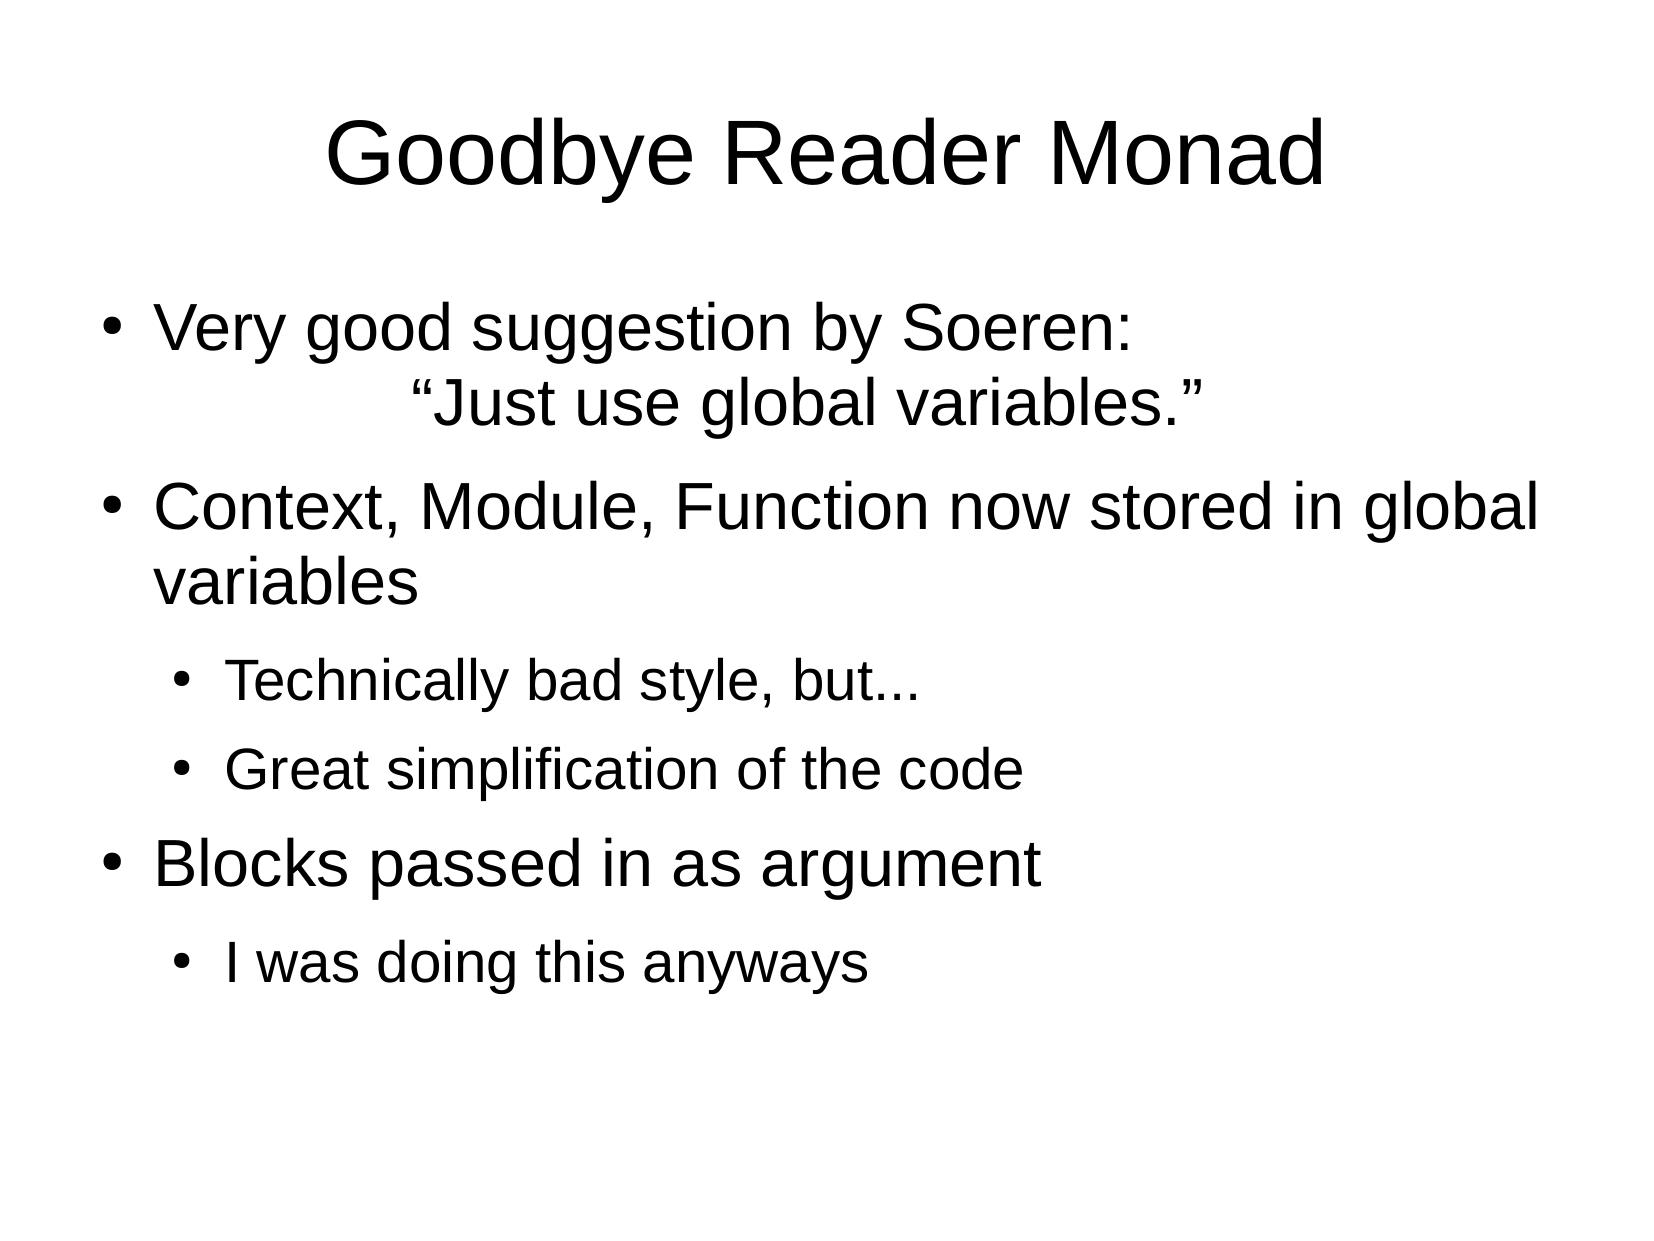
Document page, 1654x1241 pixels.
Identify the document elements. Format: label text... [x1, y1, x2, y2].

list Very good suggestion by Soeren: “Just use global variables.” Context, Module, Function now stored in global variables Technically bad style, but... Great simplification of the code Blocks passed in as argument I was doing this anyways [82, 290, 1571, 1109]
title Goodbye Reader Monad [82, 49, 1571, 257]
